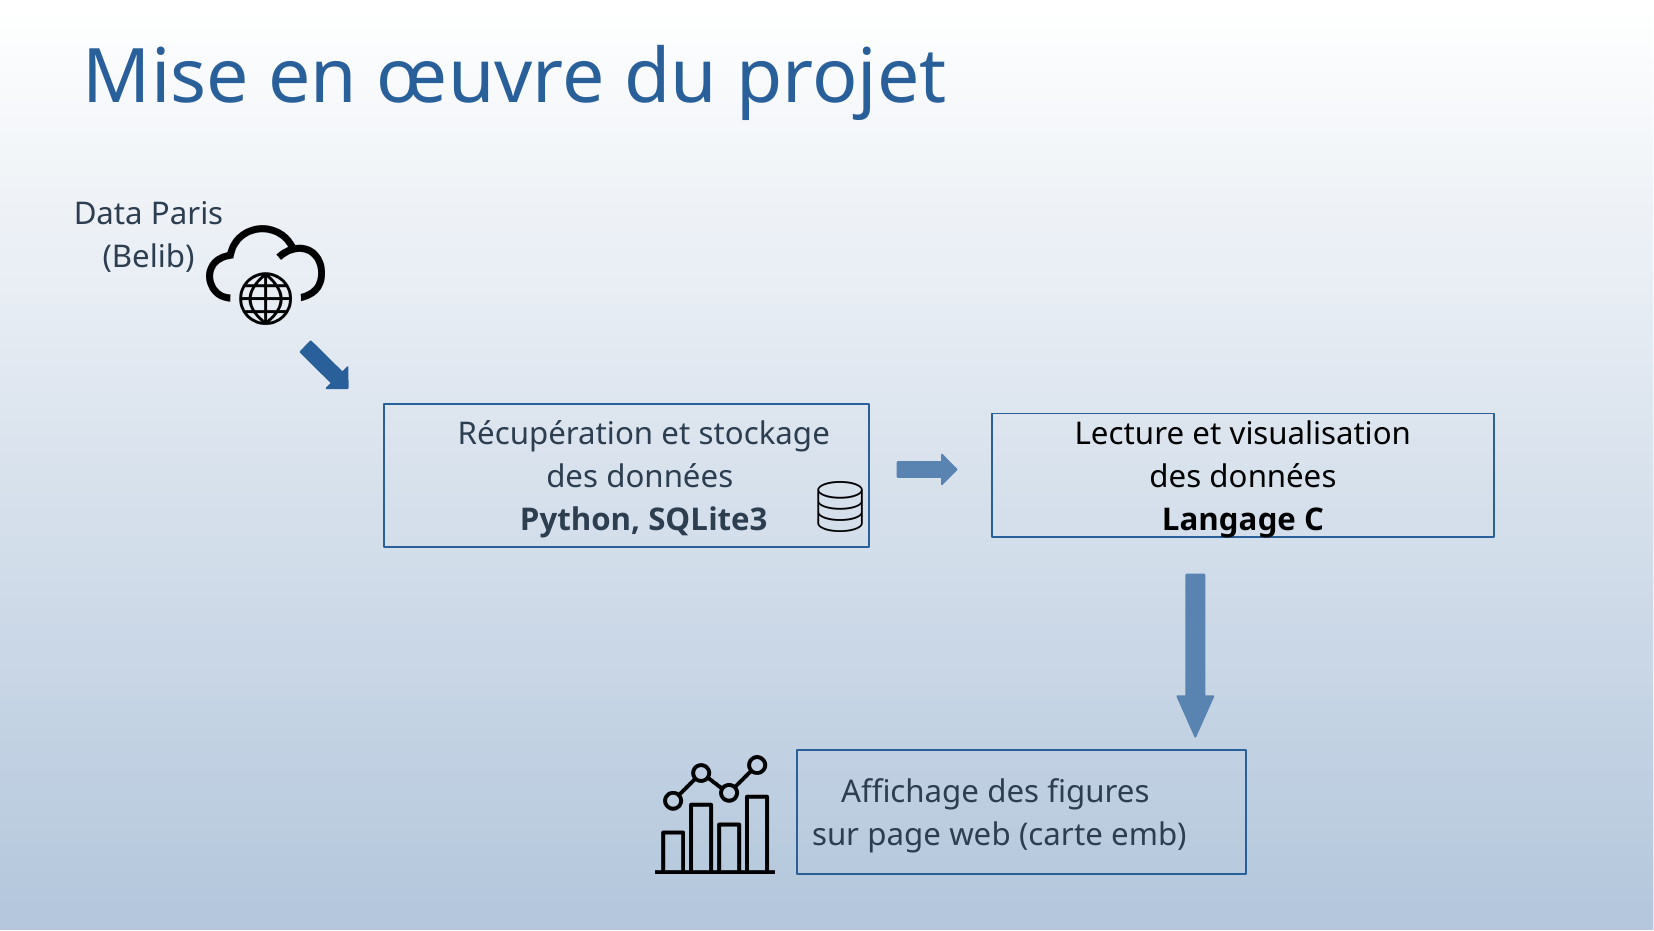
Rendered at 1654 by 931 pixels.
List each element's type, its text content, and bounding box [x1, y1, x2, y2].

text_box Lecture et visualisation des données Langage C [992, 413, 1495, 538]
text_box Data Paris (Belib) [59, 171, 266, 296]
text_box Affichage des figures sur page web (carte emb) [797, 750, 1247, 874]
picture [206, 225, 325, 325]
picture [655, 755, 775, 875]
text_box Récupération et stockage des données Python, SQLite3 [383, 413, 869, 537]
text_box [59, 224, 1595, 931]
picture [815, 481, 865, 532]
title Mise en œuvre du projet [82, 0, 1571, 151]
